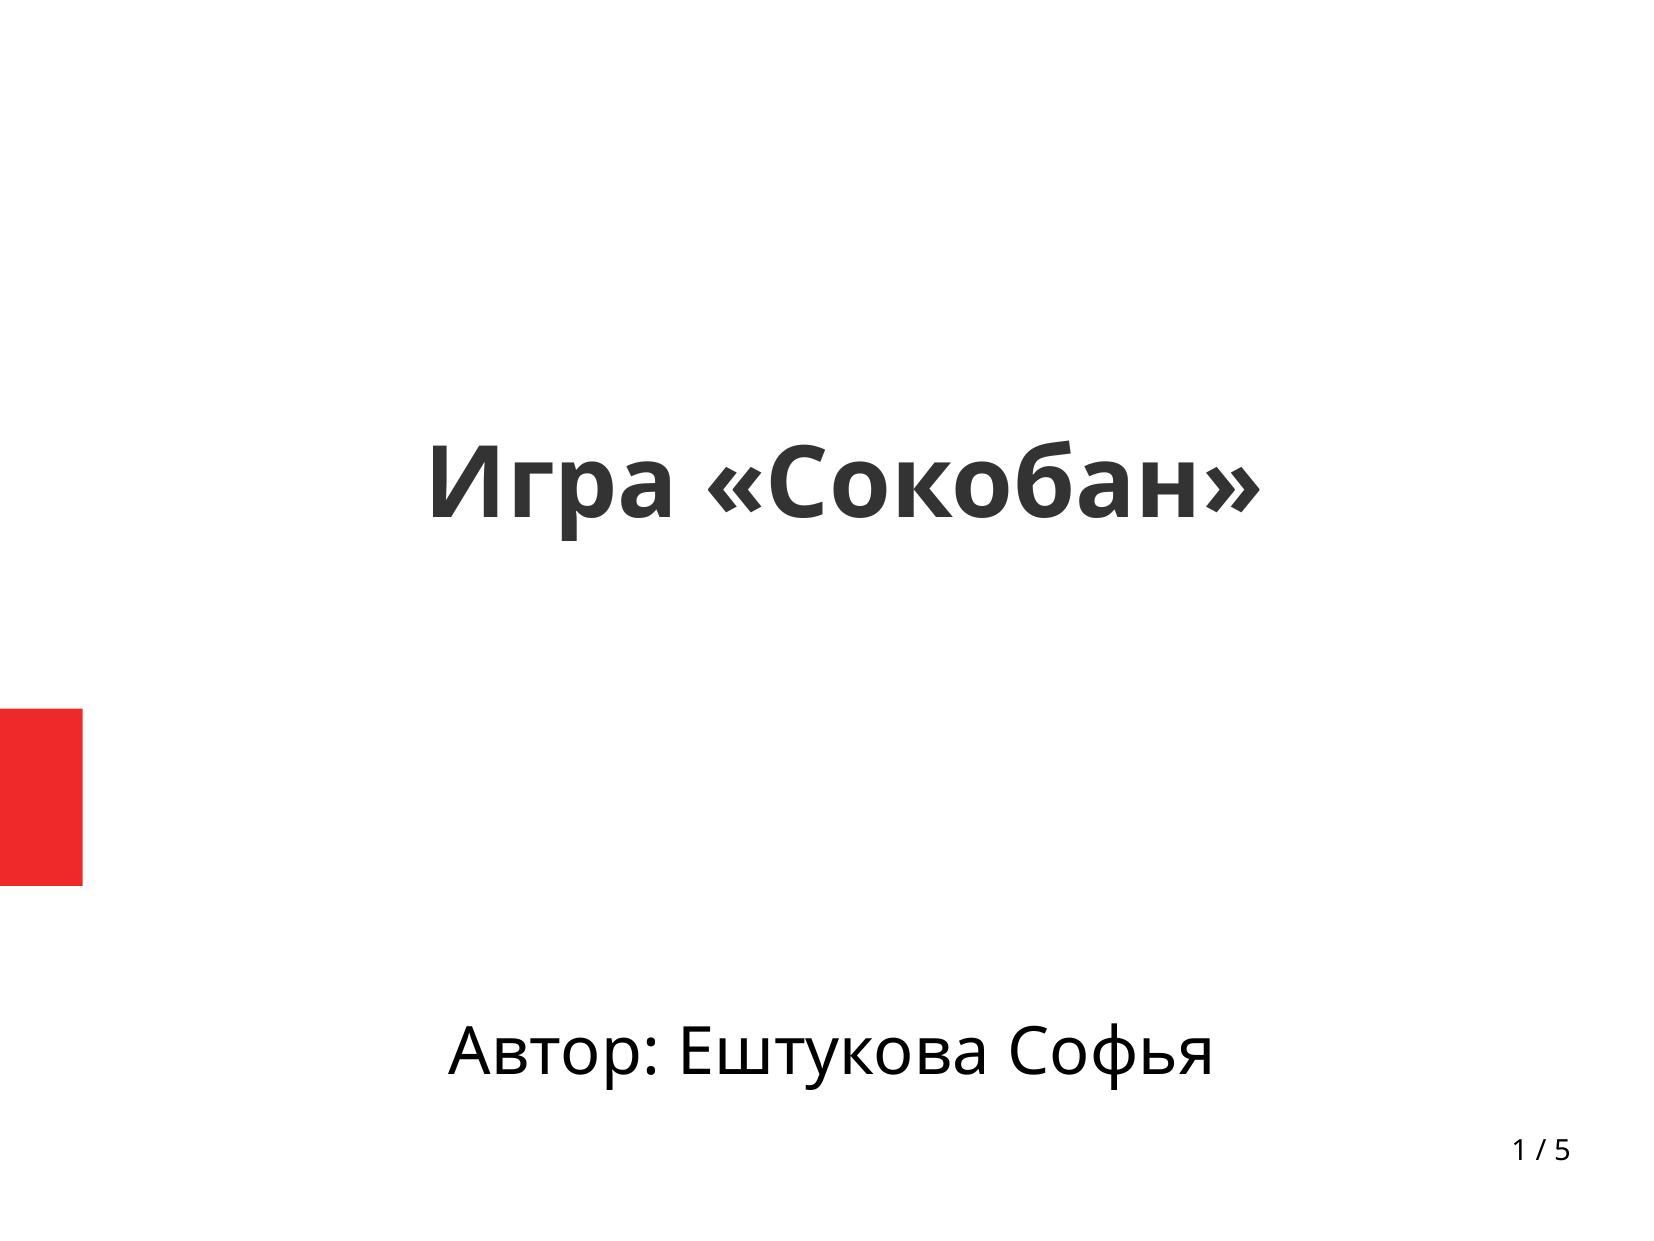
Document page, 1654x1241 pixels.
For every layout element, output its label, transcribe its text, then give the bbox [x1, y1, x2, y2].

title Игра «Сокобан» [141, 342, 1548, 616]
subtitle Автор: Ештукова Софья [129, 968, 1536, 1130]
